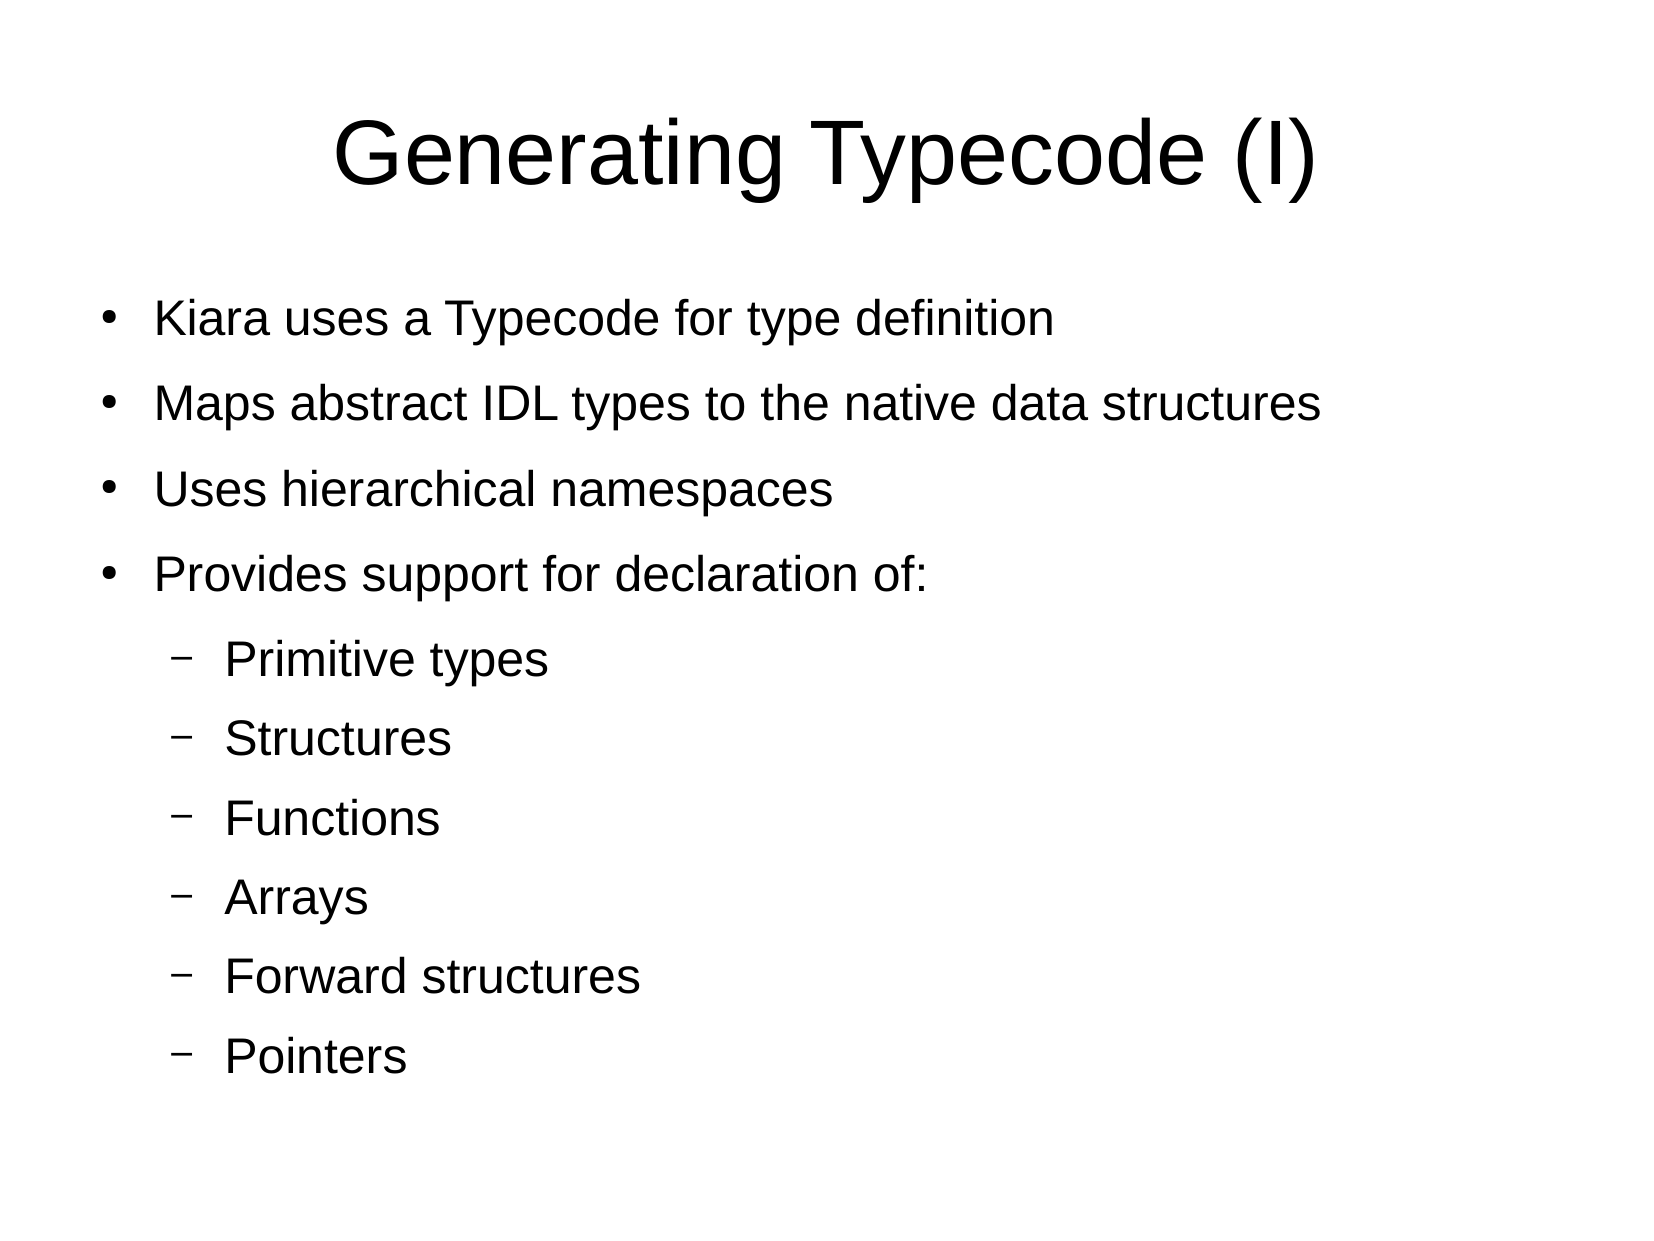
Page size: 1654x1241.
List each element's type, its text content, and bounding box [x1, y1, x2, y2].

title Generating Typecode (I) [82, 49, 1571, 257]
list Kiara uses a Typecode for type definition Maps abstract IDL types to the native data structures Uses hierarchical namespaces Provides support for declaration of: Primitive types Structures Functions Arrays Forward structures Pointers [82, 290, 1571, 1201]
